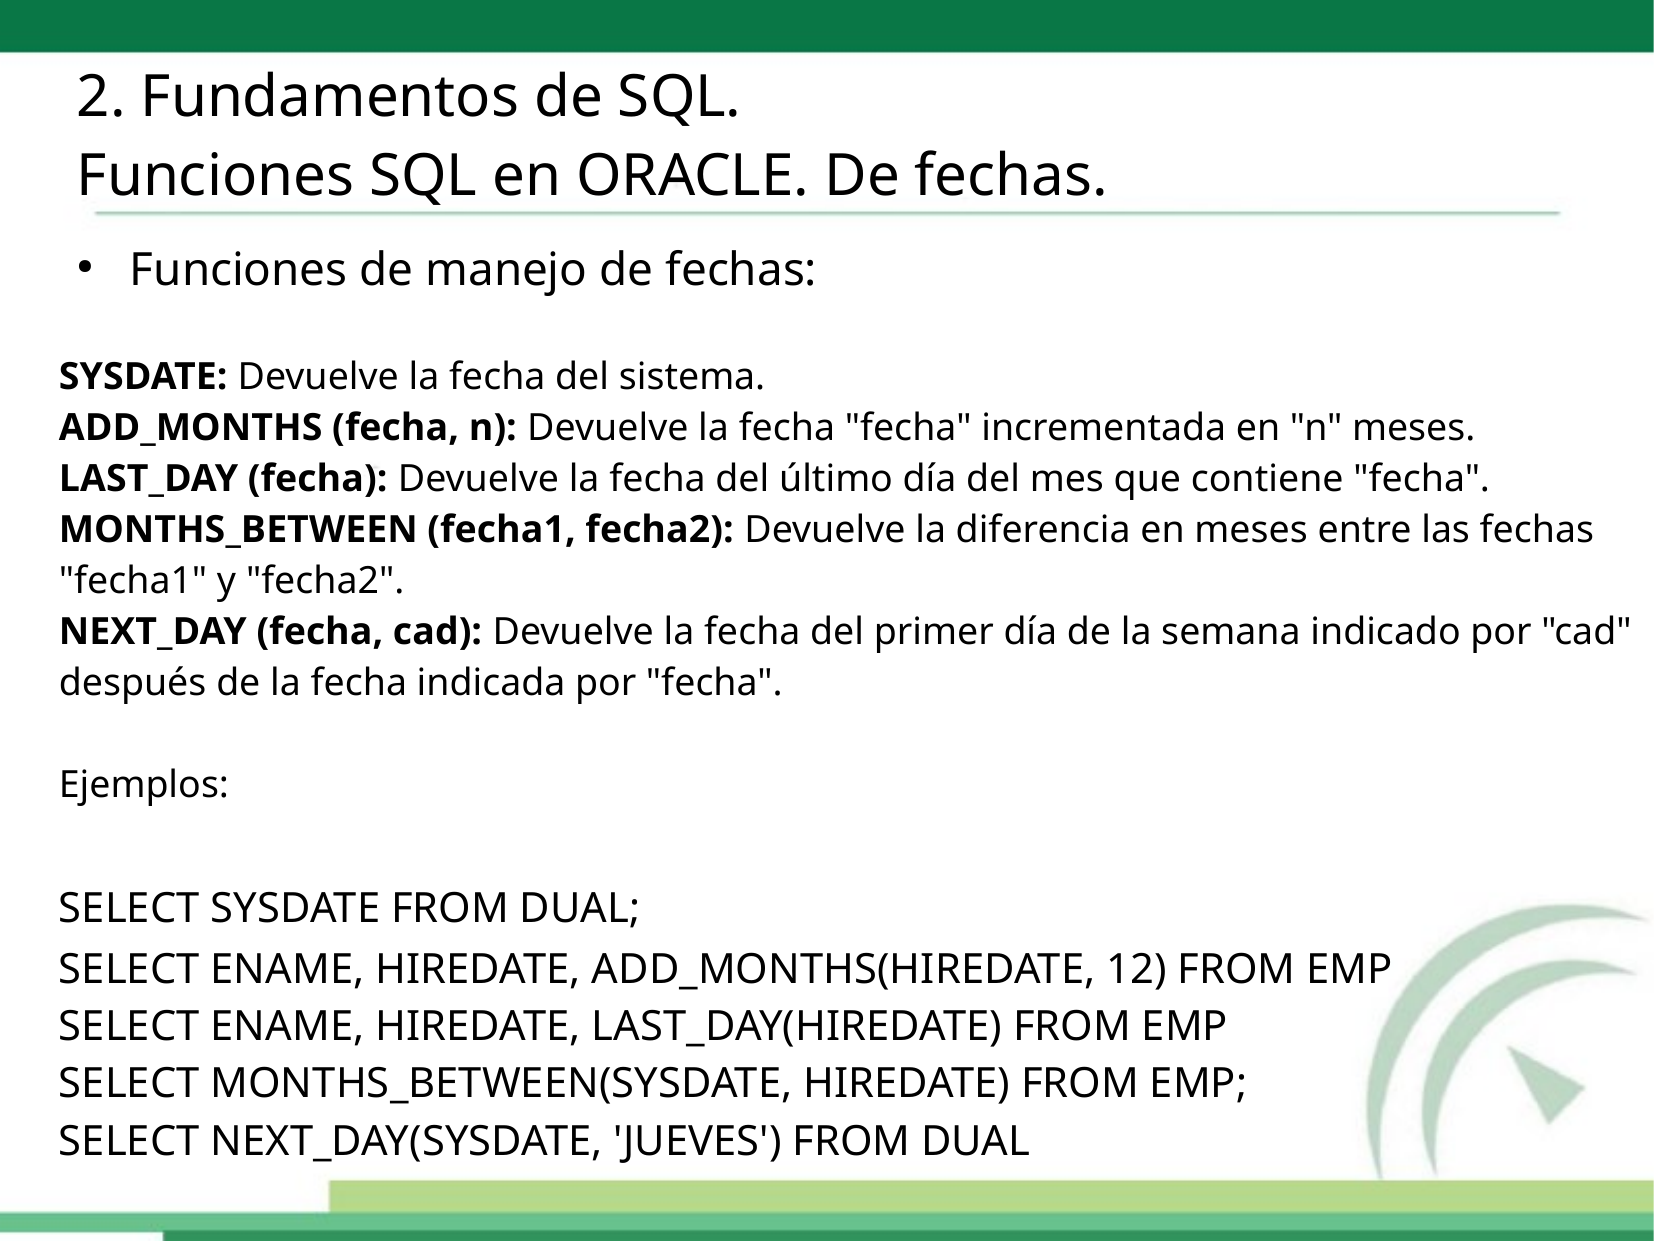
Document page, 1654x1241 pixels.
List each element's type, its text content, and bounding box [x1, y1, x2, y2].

picture [0, 0, 1654, 1241]
title 2. Fundamentos de SQL. Funciones SQL en ORACLE. De fechas. [76, 29, 1625, 236]
list Funciones de manejo de fechas: SYSDATE: Devuelve la fecha del sistema. ADD_MONTHS (fecha, n): Devuelve la fecha "fecha" incrementada en "n" meses. LAST_DAY (fecha): Devuelve la fecha del último día del mes que contiene "fecha". MONTHS_BETWEEN (fecha1, fecha2): Devuelve la diferencia en meses entre las fechas "fecha1" y "fecha2". NEXT_DAY (fecha, cad): Devuelve la fecha del primer día de la semana indicado por "cad" después de la fecha indicada por "fecha". Ejemplos: SELECT SYSDATE FROM DUAL; SELECT ENAME, HIREDATE, ADD_MONTHS(HIREDATE, 12) FROM EMP SELECT ENAME, HIREDATE, LAST_DAY(HIREDATE) FROM EMP SELECT MONTHS_BETWEEN(SYSDATE, HIREDATE) FROM EMP; SELECT NEXT_DAY(SYSDATE, 'JUEVES') FROM DUAL [59, 236, 1654, 1123]
